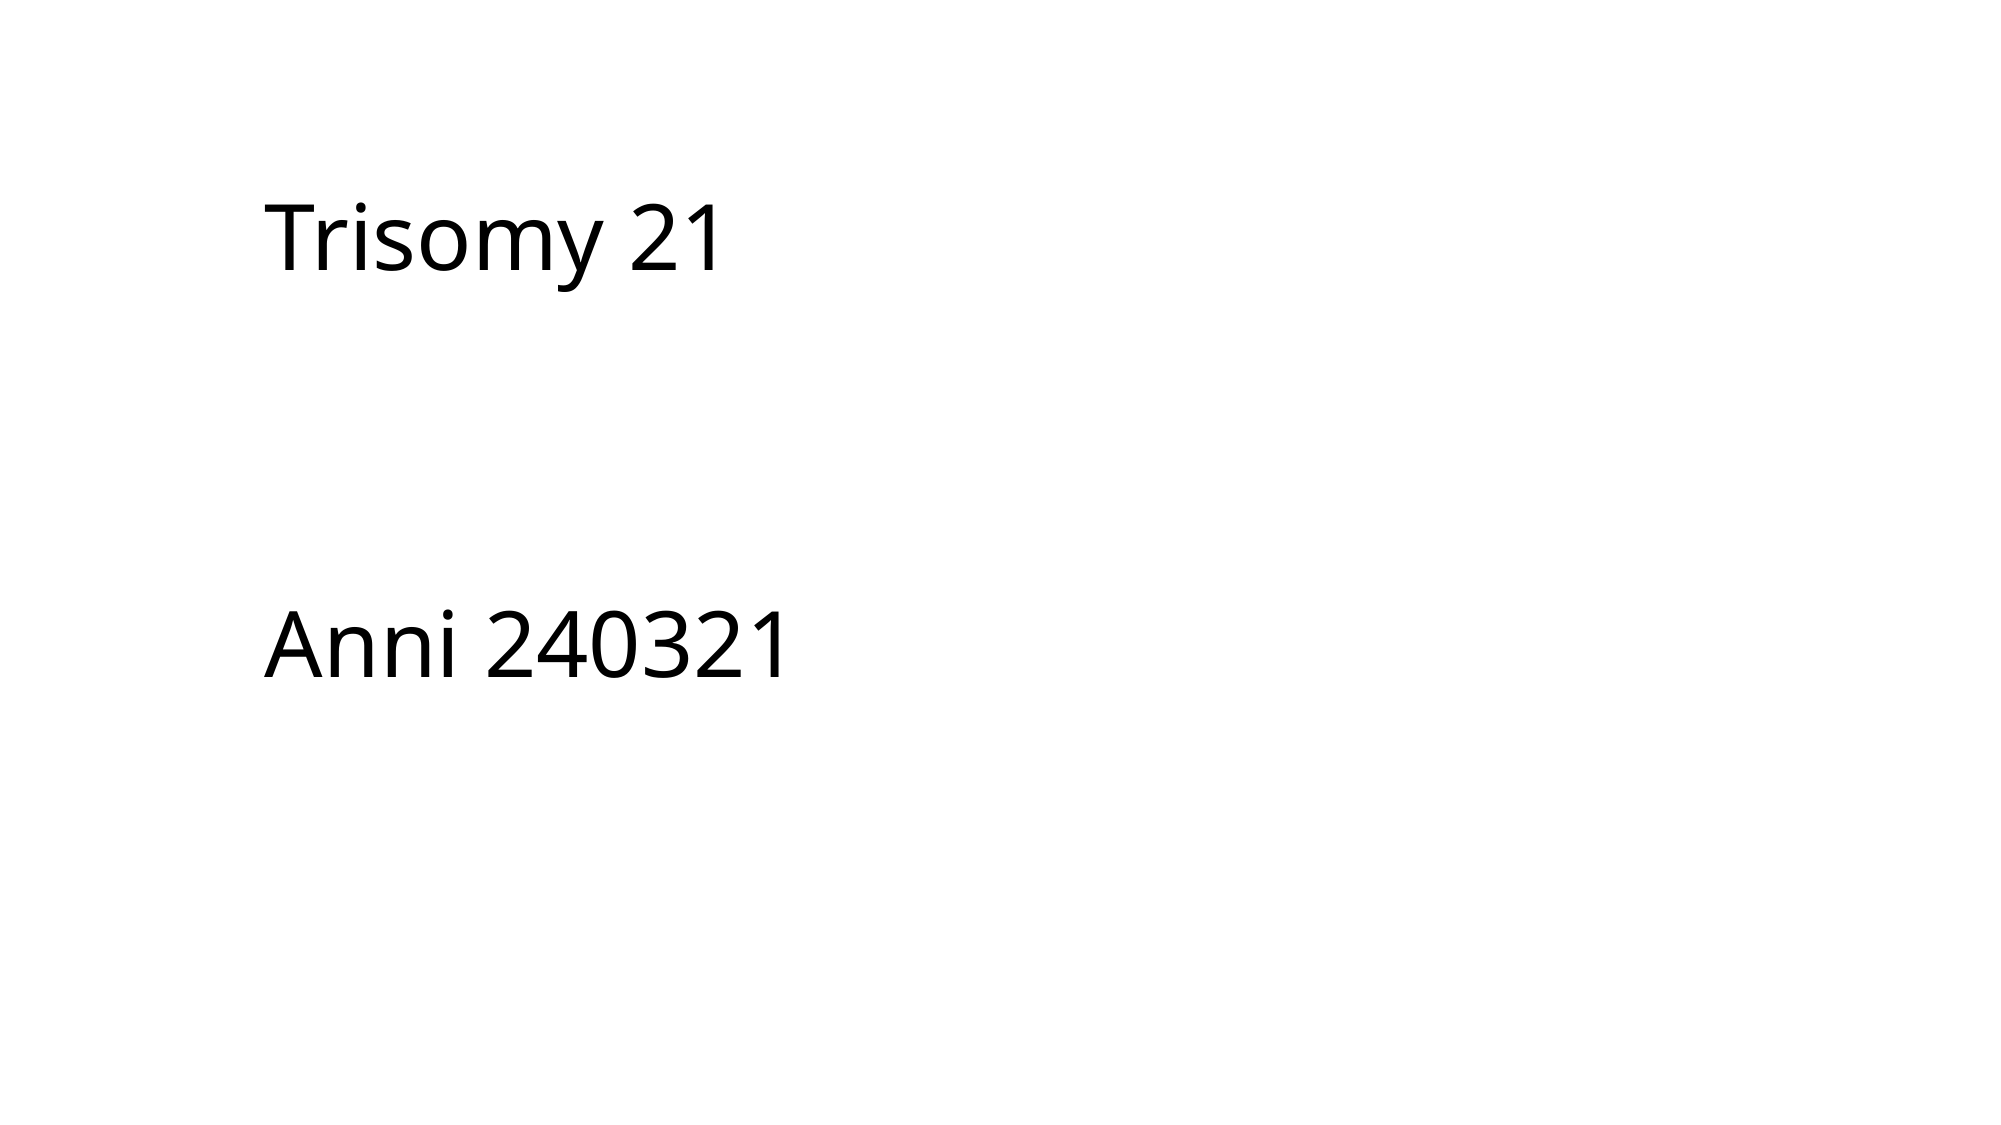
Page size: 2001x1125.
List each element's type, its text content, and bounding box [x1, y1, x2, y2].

subtitle Anni 240321 [249, 590, 1750, 863]
title Trisomy 21 [249, 184, 1750, 576]
